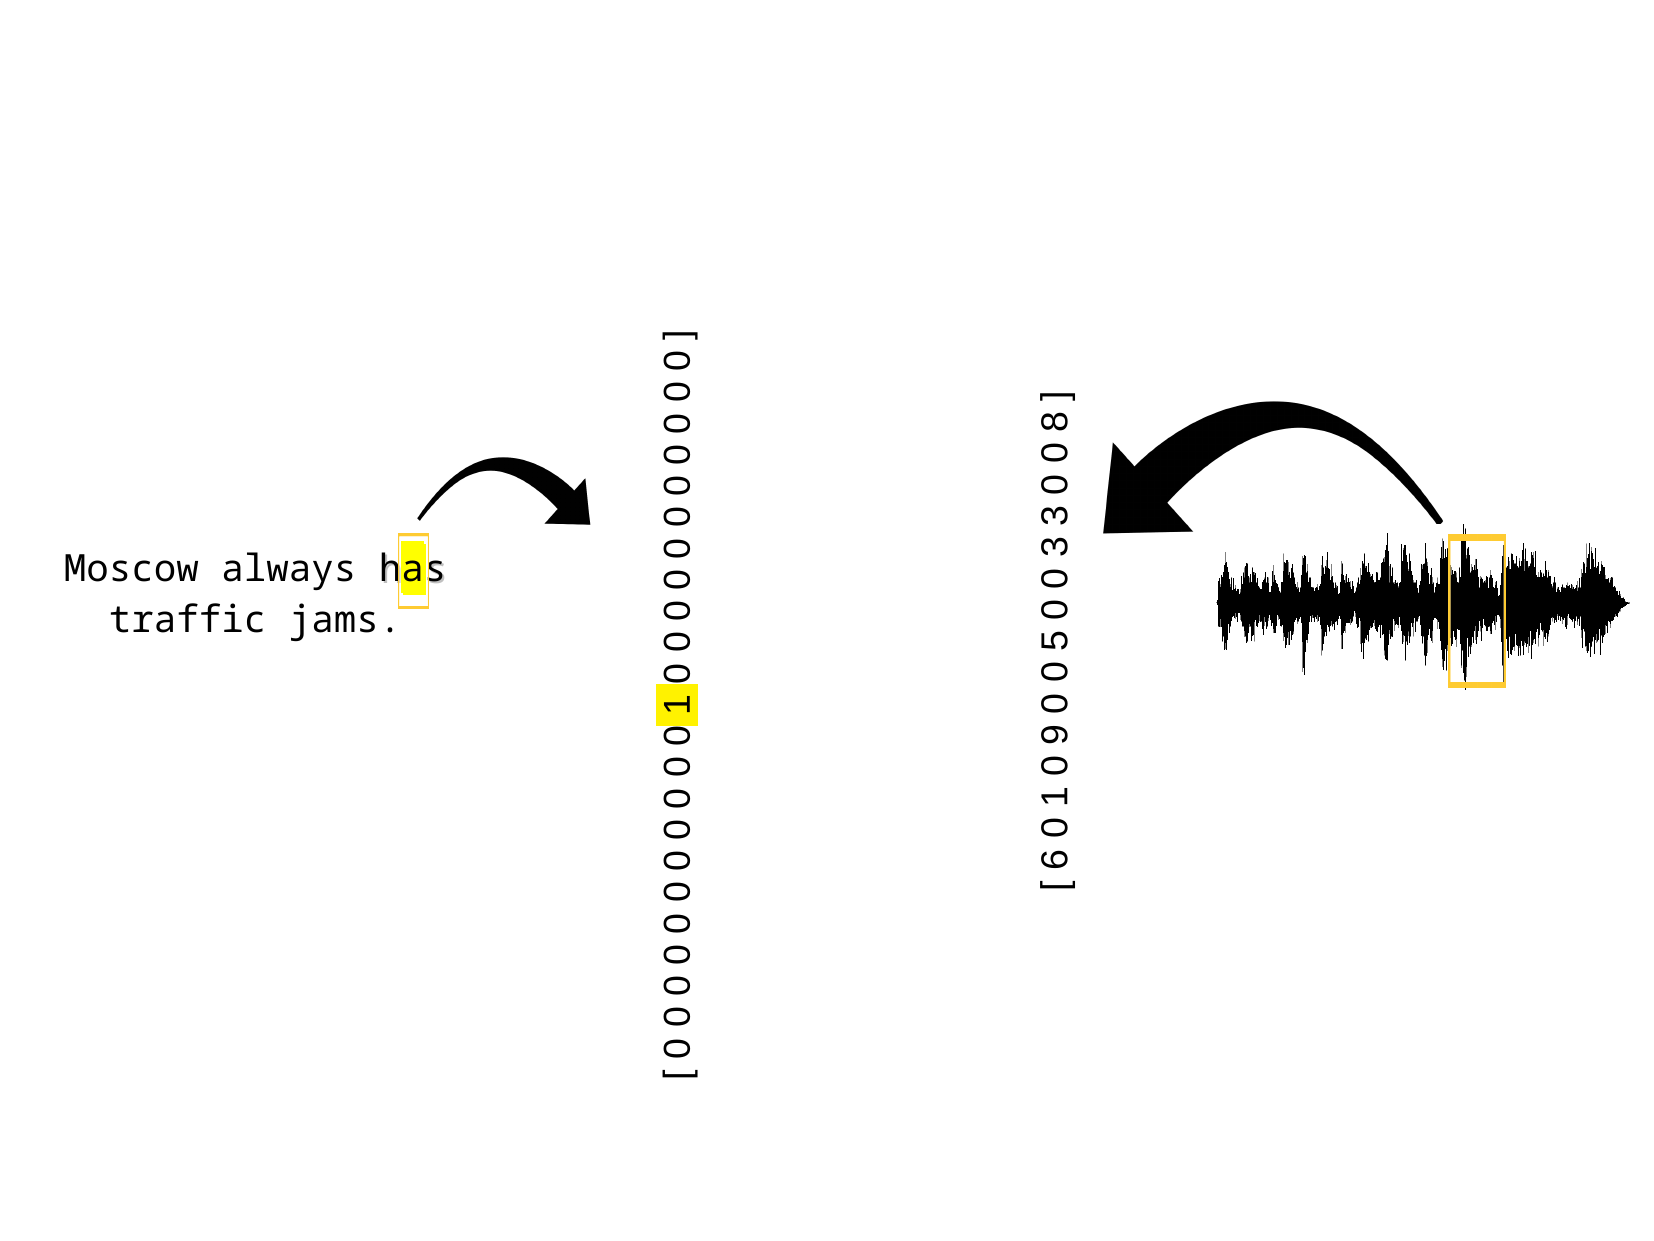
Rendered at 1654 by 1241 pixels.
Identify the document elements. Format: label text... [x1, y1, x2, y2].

picture [1126, 307, 1630, 691]
picture [398, 533, 429, 610]
text_box [ 0 0 0 0 0 0 0 0 0 0 0 1 0 0 0 0 0 0 0 0 0 0 0 ] [ 6 0 1 0 9 0 0 5 0 0 3 3 0 0 8 ] [648, 60, 1126, 1096]
picture [414, 409, 613, 605]
subtitle Moscow always has traffic jams. [45, 480, 466, 706]
